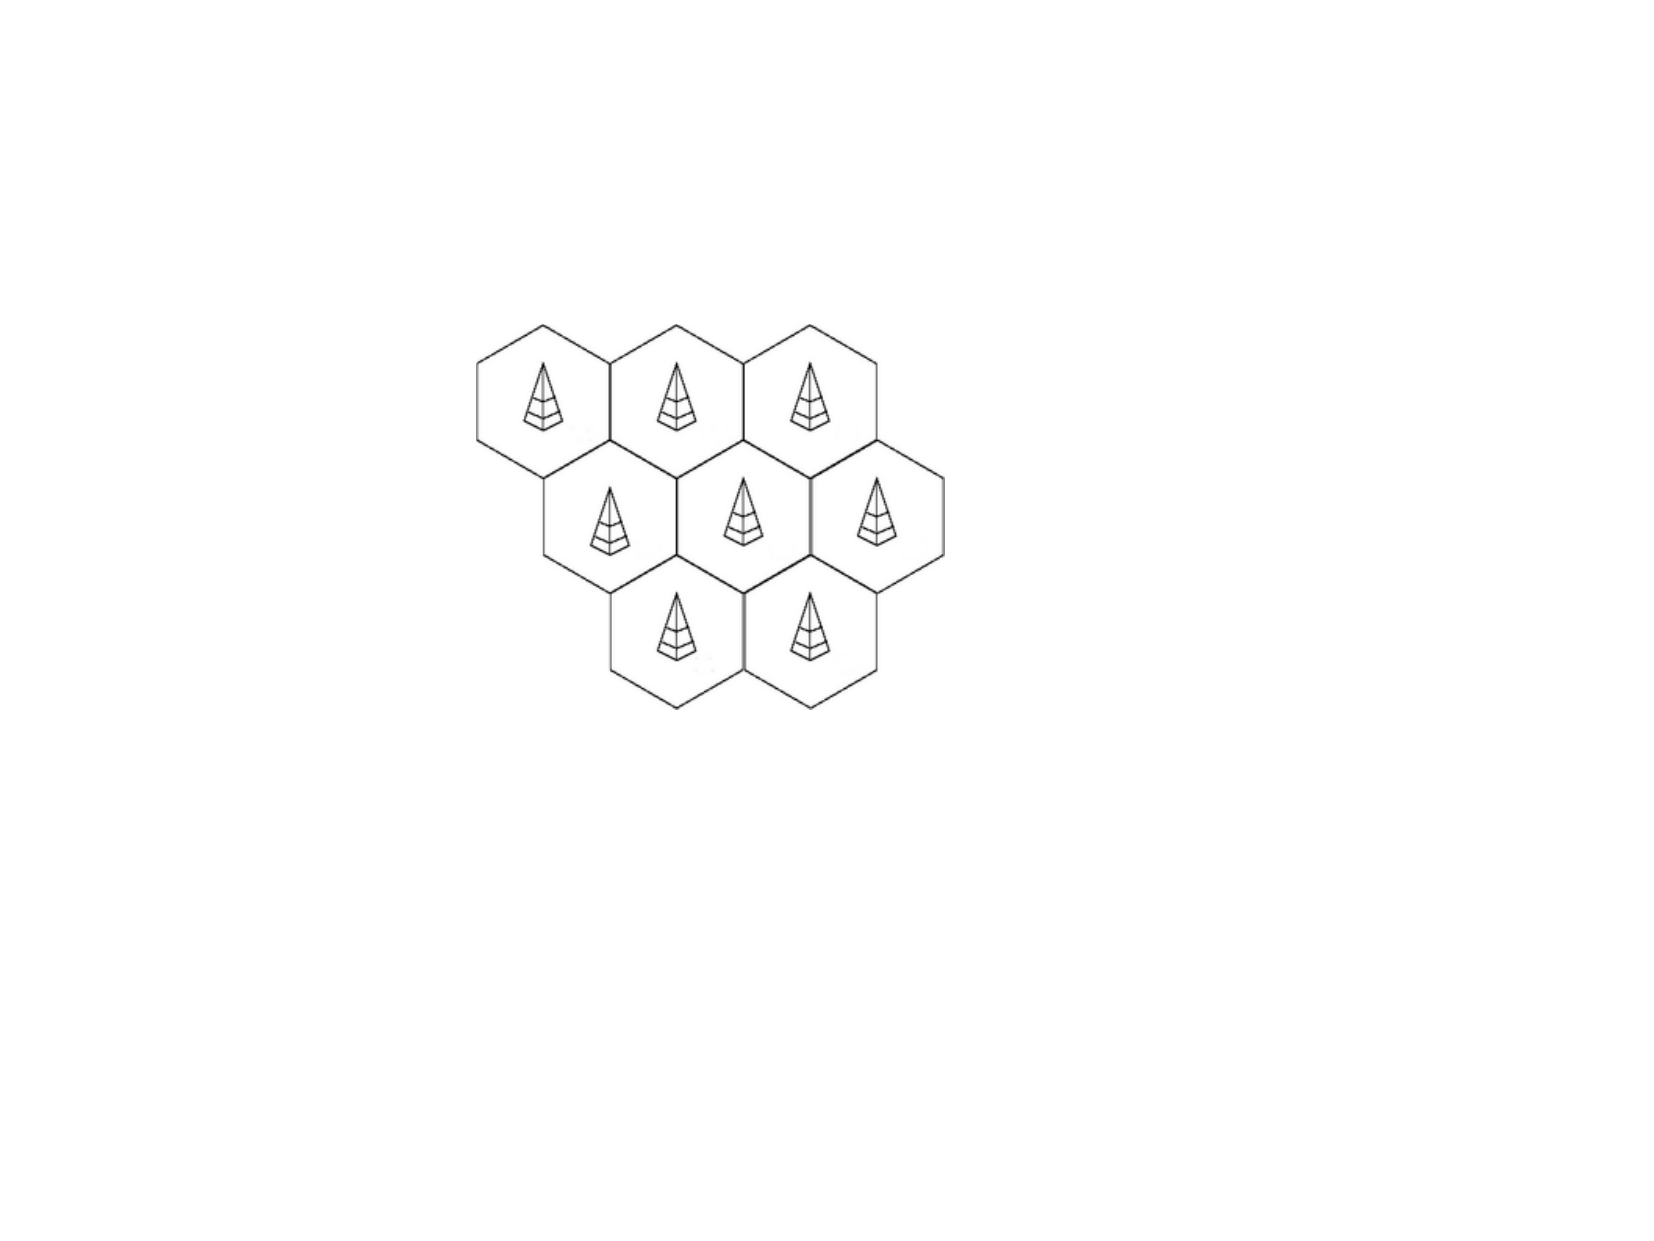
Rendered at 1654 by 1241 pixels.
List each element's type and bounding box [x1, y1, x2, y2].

picture [476, 324, 945, 710]
